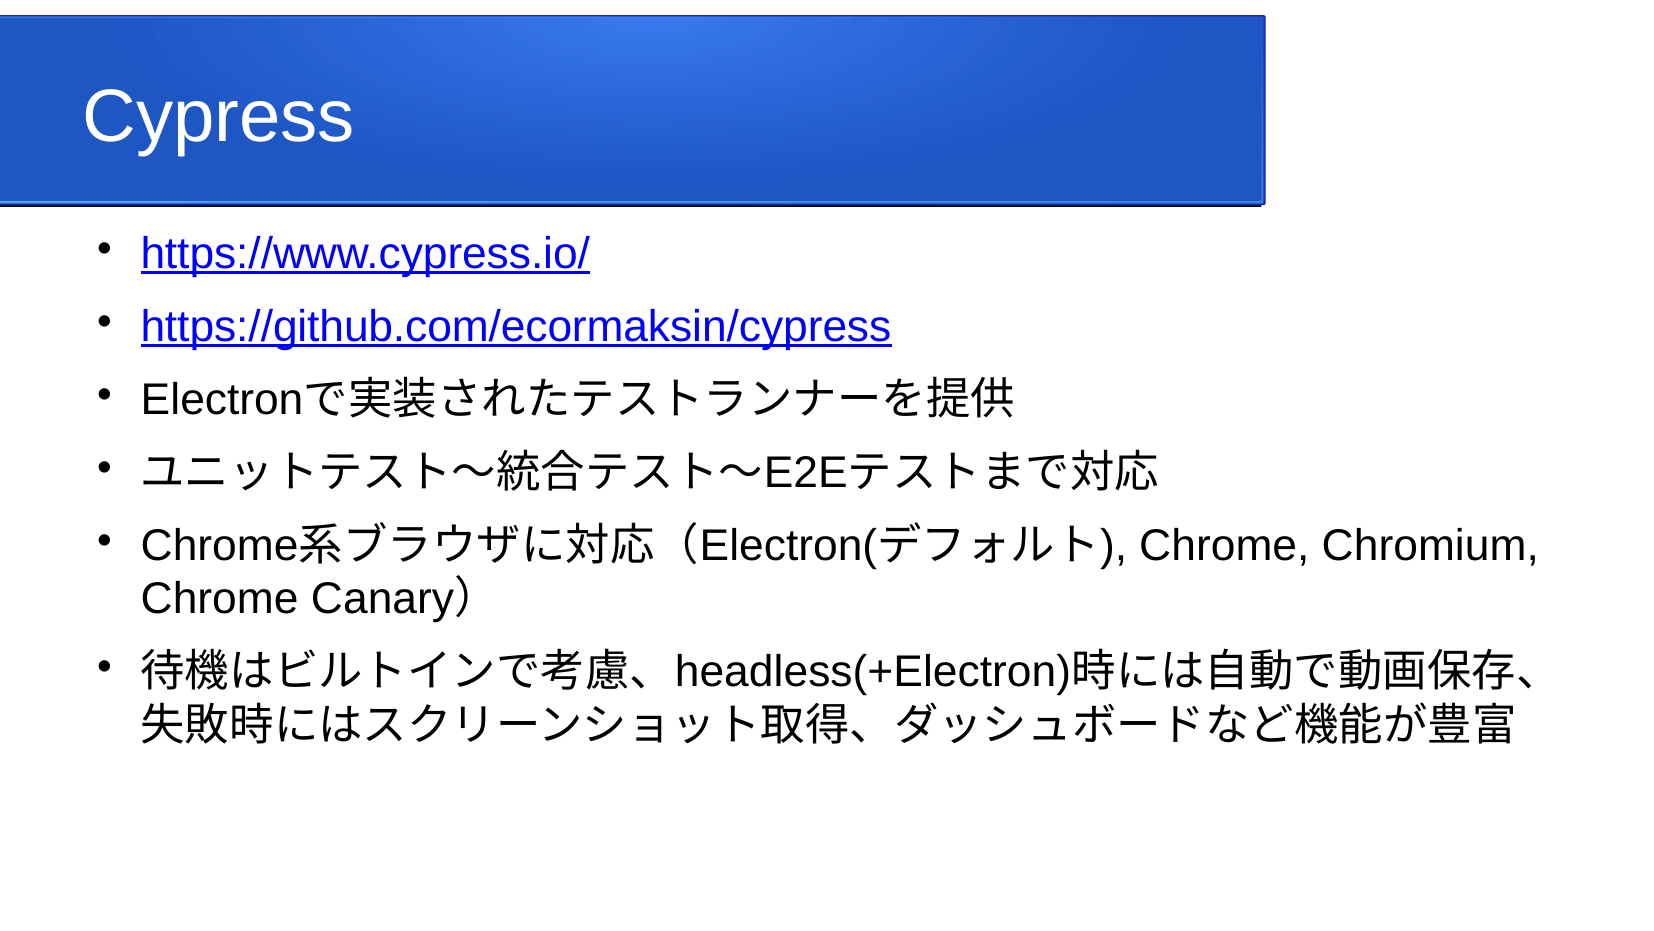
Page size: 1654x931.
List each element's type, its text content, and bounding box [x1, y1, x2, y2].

text_box https://www.cypress.io/ https://github.com/ecormaksin/cypress Electronで実装されたテストランナーを提供 ユニットテスト〜統合テスト〜E2Eテストまで対応 Chrome系ブラウザに対応（Electron(デフォルト), Chrome, Chromium, Chrome Canary） 待機はビルトインで考慮、headless(+Electron)時には自動で動画保存、失敗時にはスクリーンショット取得、ダッシュボードなど機能が豊富 [82, 224, 1571, 764]
text_box Cypress [82, 35, 1235, 189]
picture [0, 13, 1269, 211]
